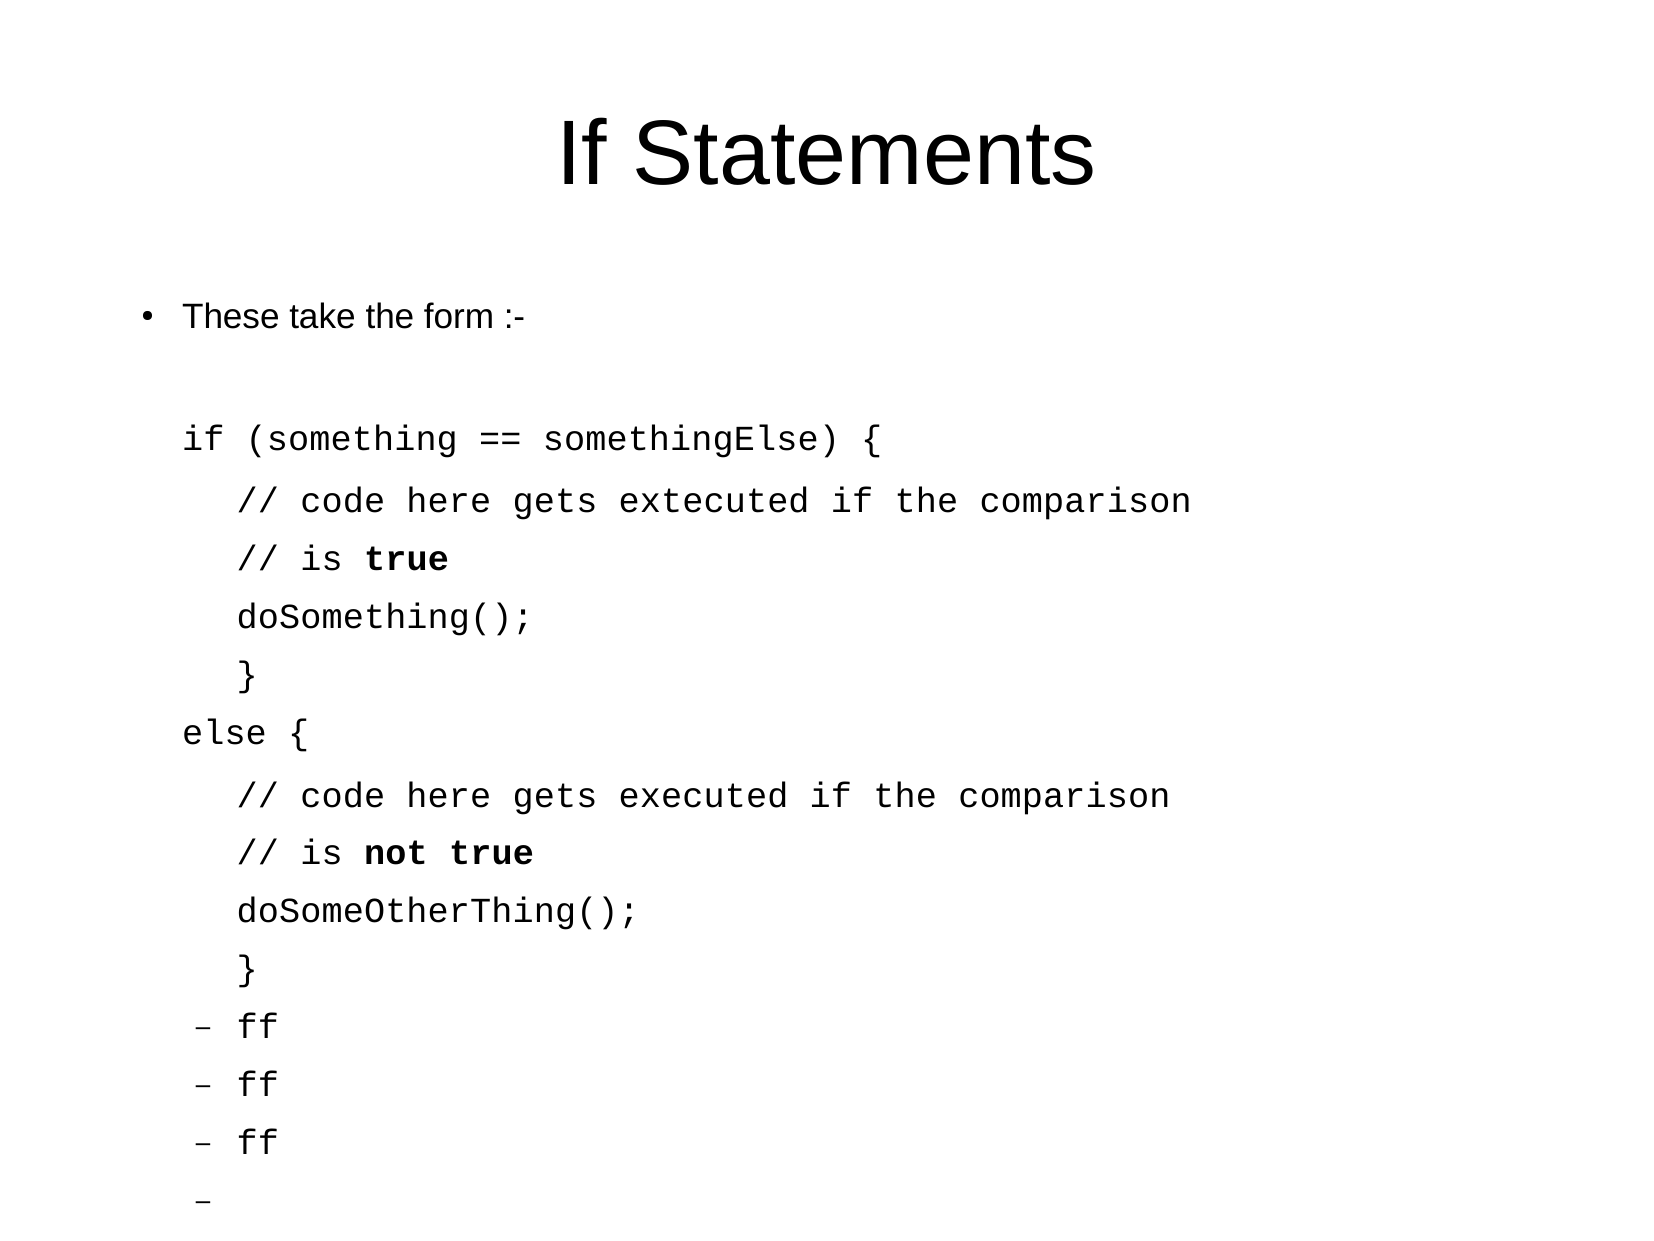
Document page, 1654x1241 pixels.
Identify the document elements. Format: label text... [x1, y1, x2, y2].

list These take the form :- if (something == somethingElse) { // code here gets extecuted if the comparison // is true doSomething(); } else { // code here gets executed if the comparison // is not true doSomeOtherThing(); } ff ff ff [127, 296, 1583, 1170]
title If Statements [82, 49, 1571, 257]
